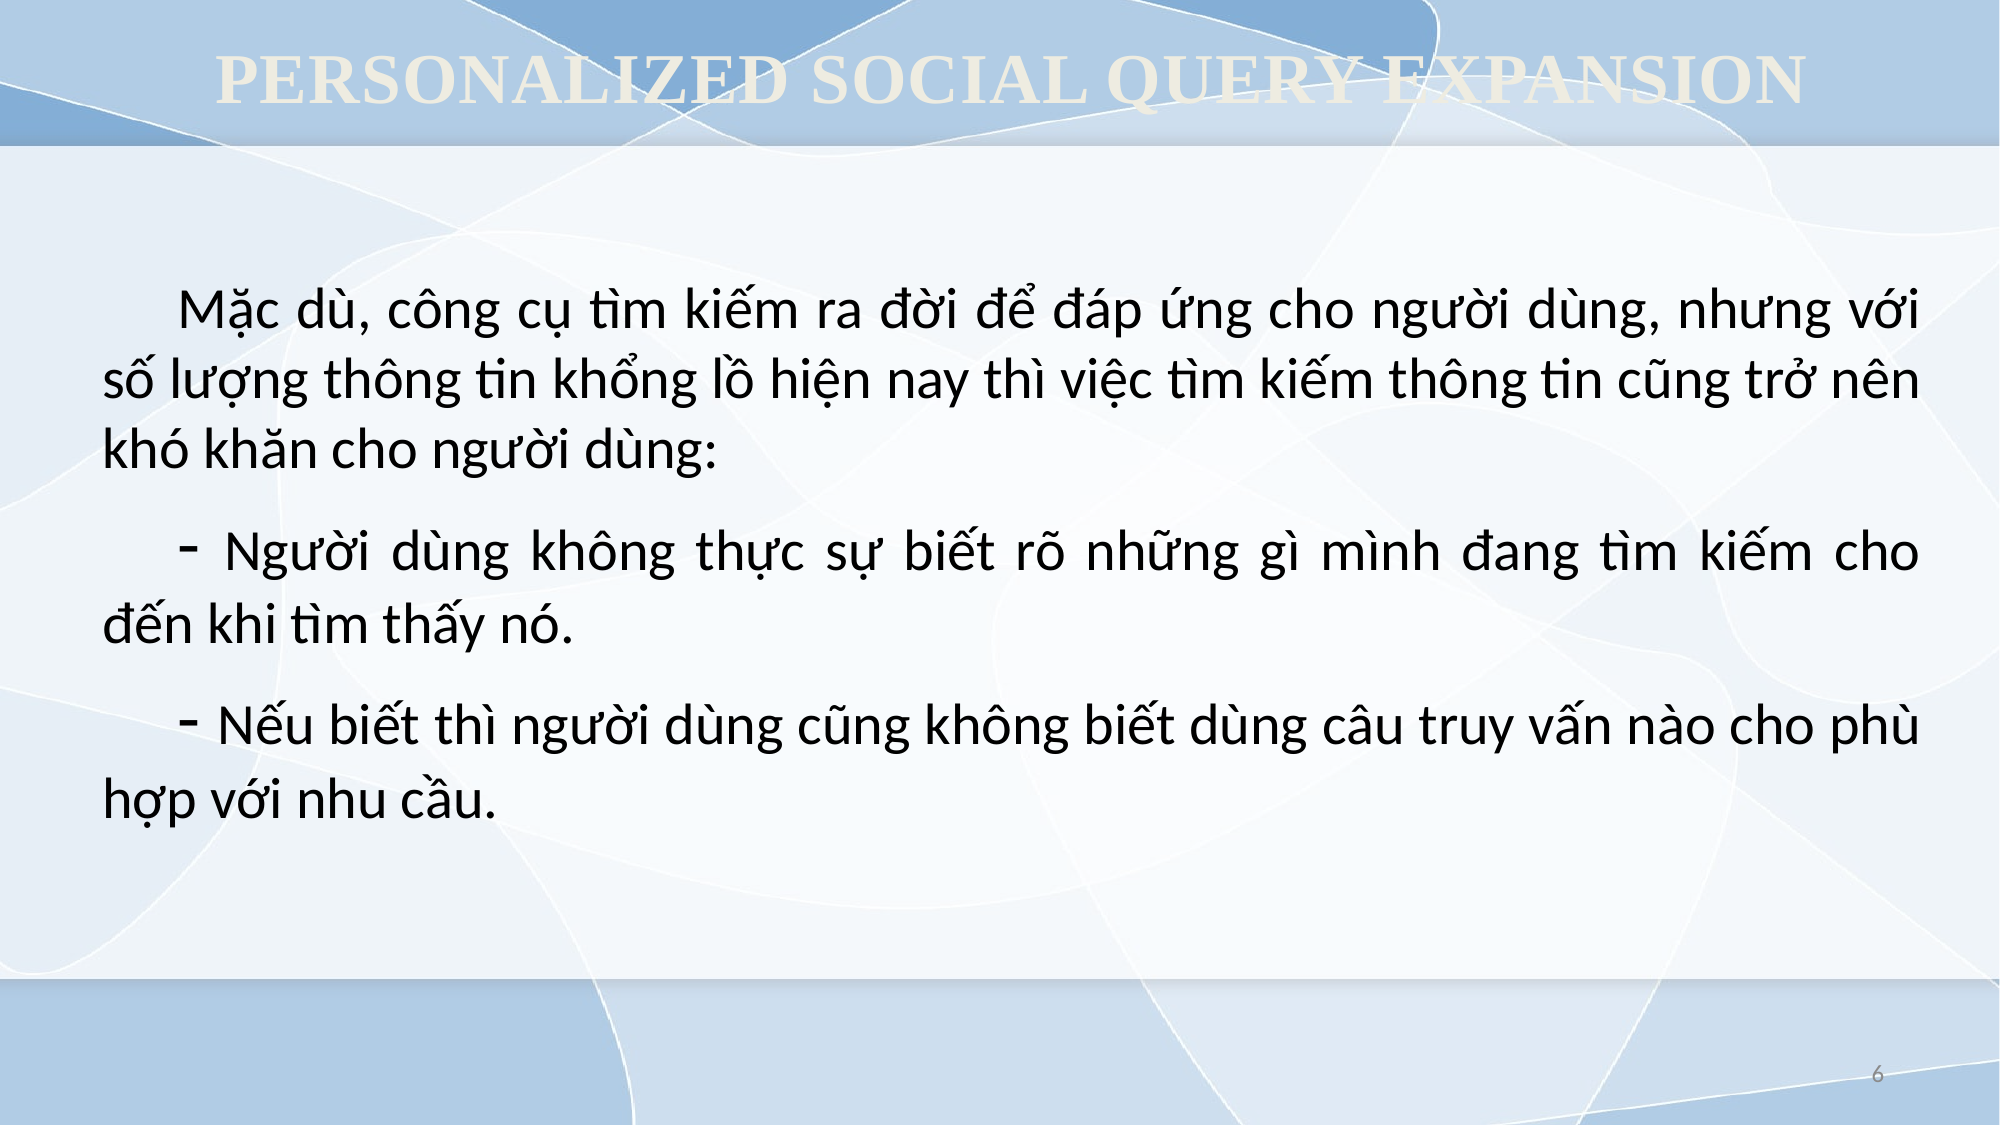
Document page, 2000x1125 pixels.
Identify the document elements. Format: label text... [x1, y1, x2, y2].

list Mặc dù, công cụ tìm kiếm ra đời để đáp ứng cho người dùng, nhưng với số lượng thông tin khổng lồ hiện nay thì việc tìm kiếm thông tin cũng trở nên khó khăn cho người dùng: - Người dùng không thực sự biết rõ những gì mình đang tìm kiếm cho đến khi tìm thấy nó. - Nếu biết thì người dùng cũng không biết dùng câu truy vấn nào cho phù hợp với nhu cầu. [12, 262, 1938, 925]
slide_number <number> [1432, 1042, 1900, 1103]
title PERSONALIZED SOCIAL QUERY EXPANSION [24, 0, 2000, 150]
